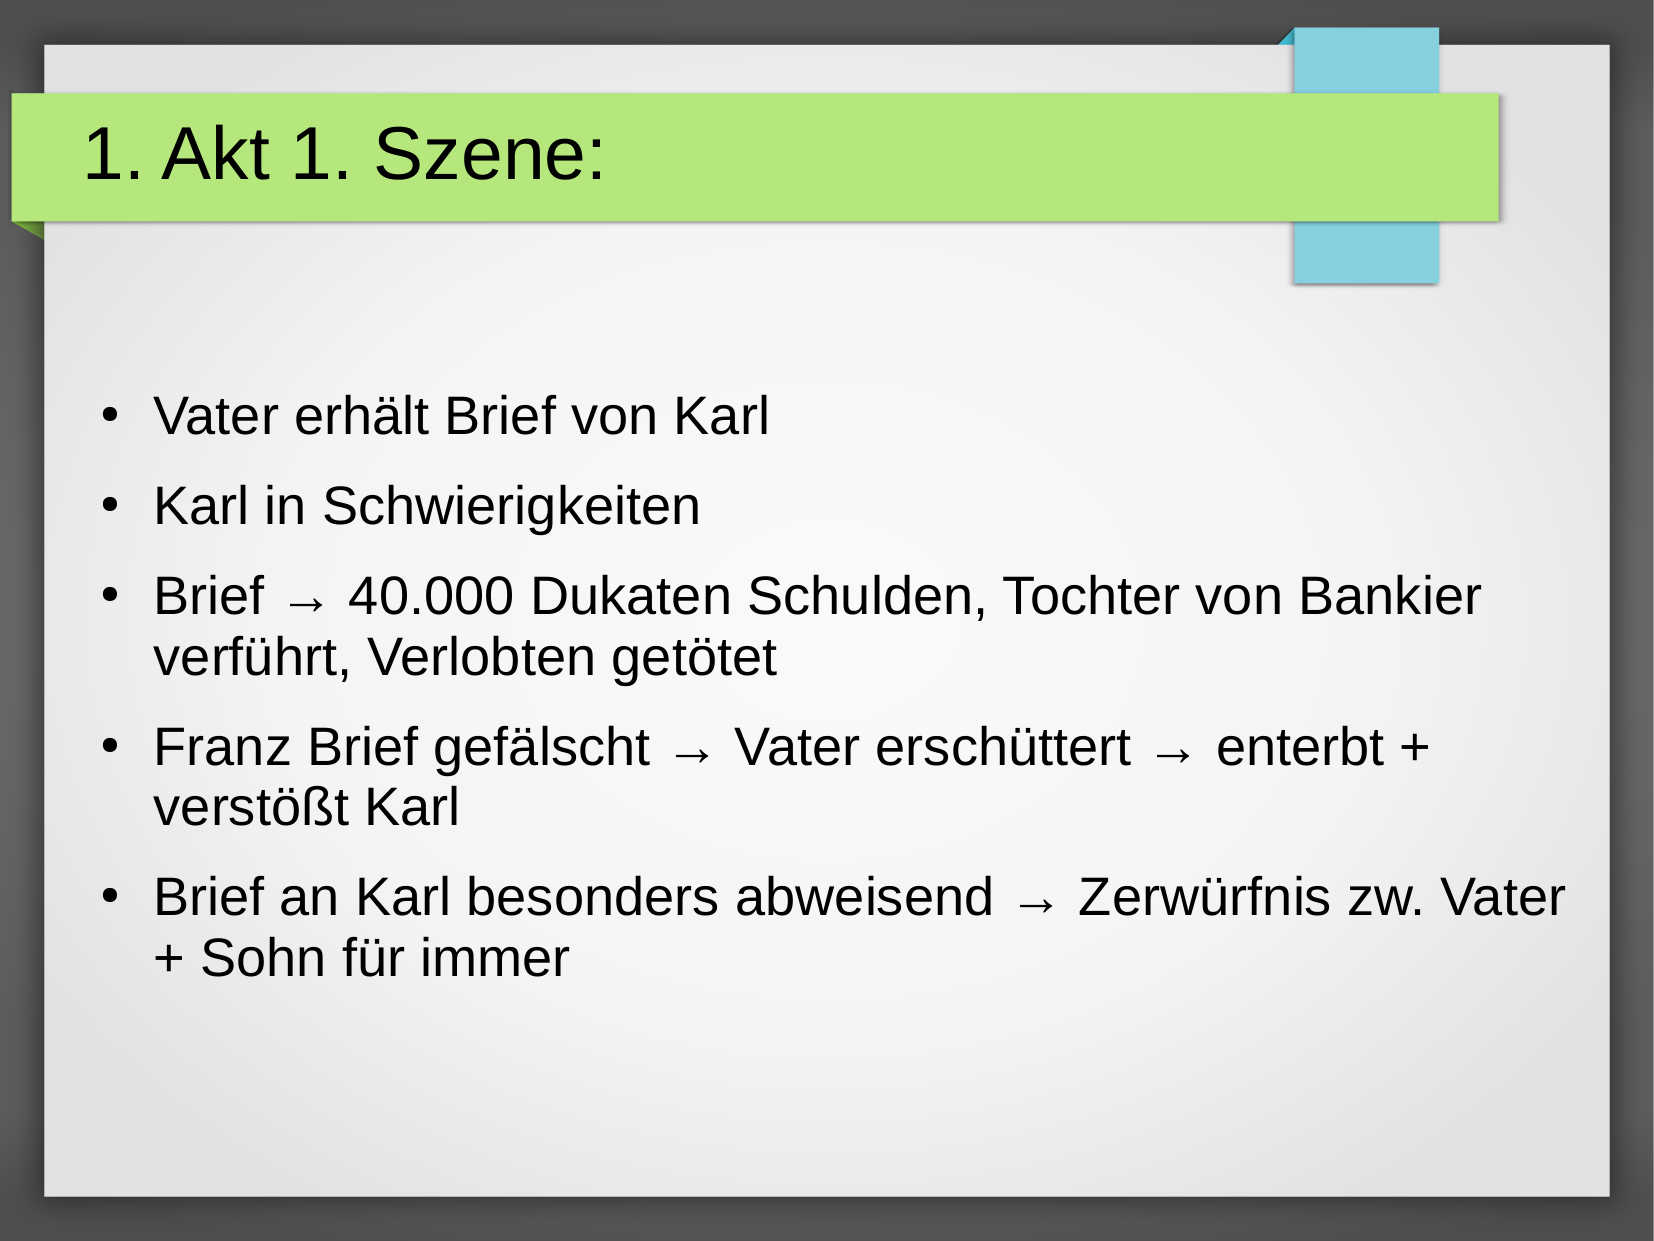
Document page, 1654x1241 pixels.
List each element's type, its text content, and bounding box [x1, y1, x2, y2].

picture [0, 0, 1654, 1241]
title 1. Akt 1. Szene: [82, 94, 1264, 213]
list Vater erhält Brief von Karl Karl in Schwierigkeiten Brief → 40.000 Dukaten Schulden, Tochter von Bankier verführt, Verlobten getötet Franz Brief gefälscht → Vater erschüttert → enterbt + verstößt Karl Brief an Karl besonders abweisend → Zerwürfnis zw. Vater + Sohn für immer [82, 295, 1571, 1015]
